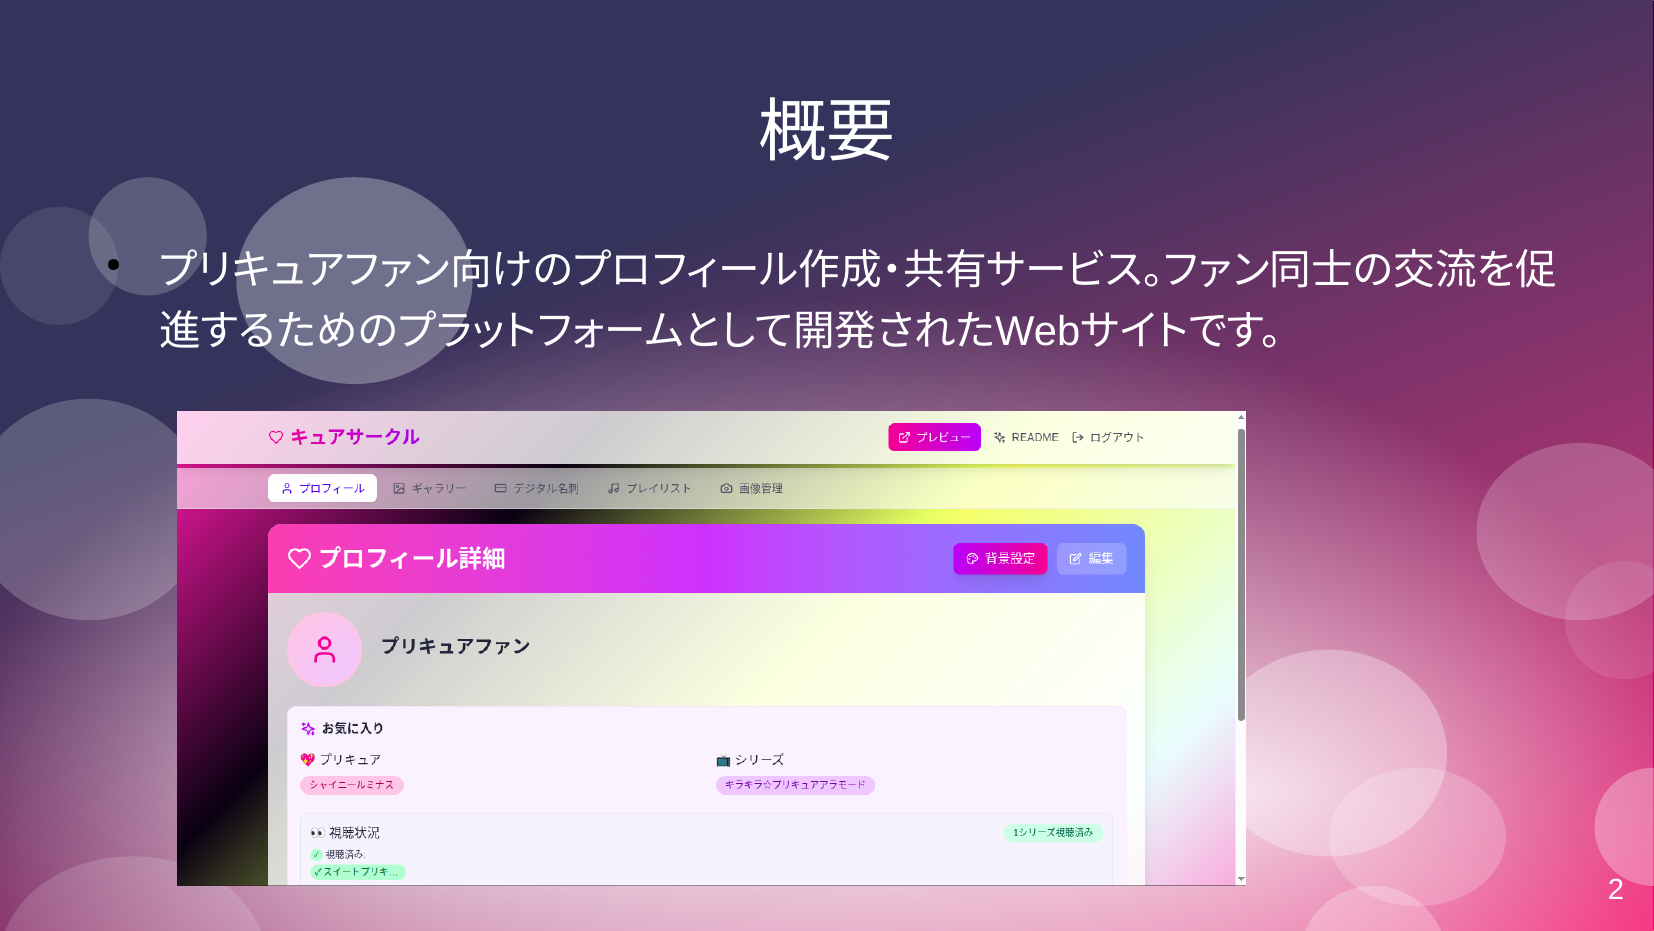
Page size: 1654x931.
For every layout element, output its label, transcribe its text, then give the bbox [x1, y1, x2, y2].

list プリキュアファン向けのプロフィール作成・共有サービス。ファン同士の交流を促進するためのプラットフォームとして開発されたWebサイトです。 [88, 236, 1565, 827]
title 概要 [88, 44, 1565, 207]
picture [177, 411, 1246, 886]
